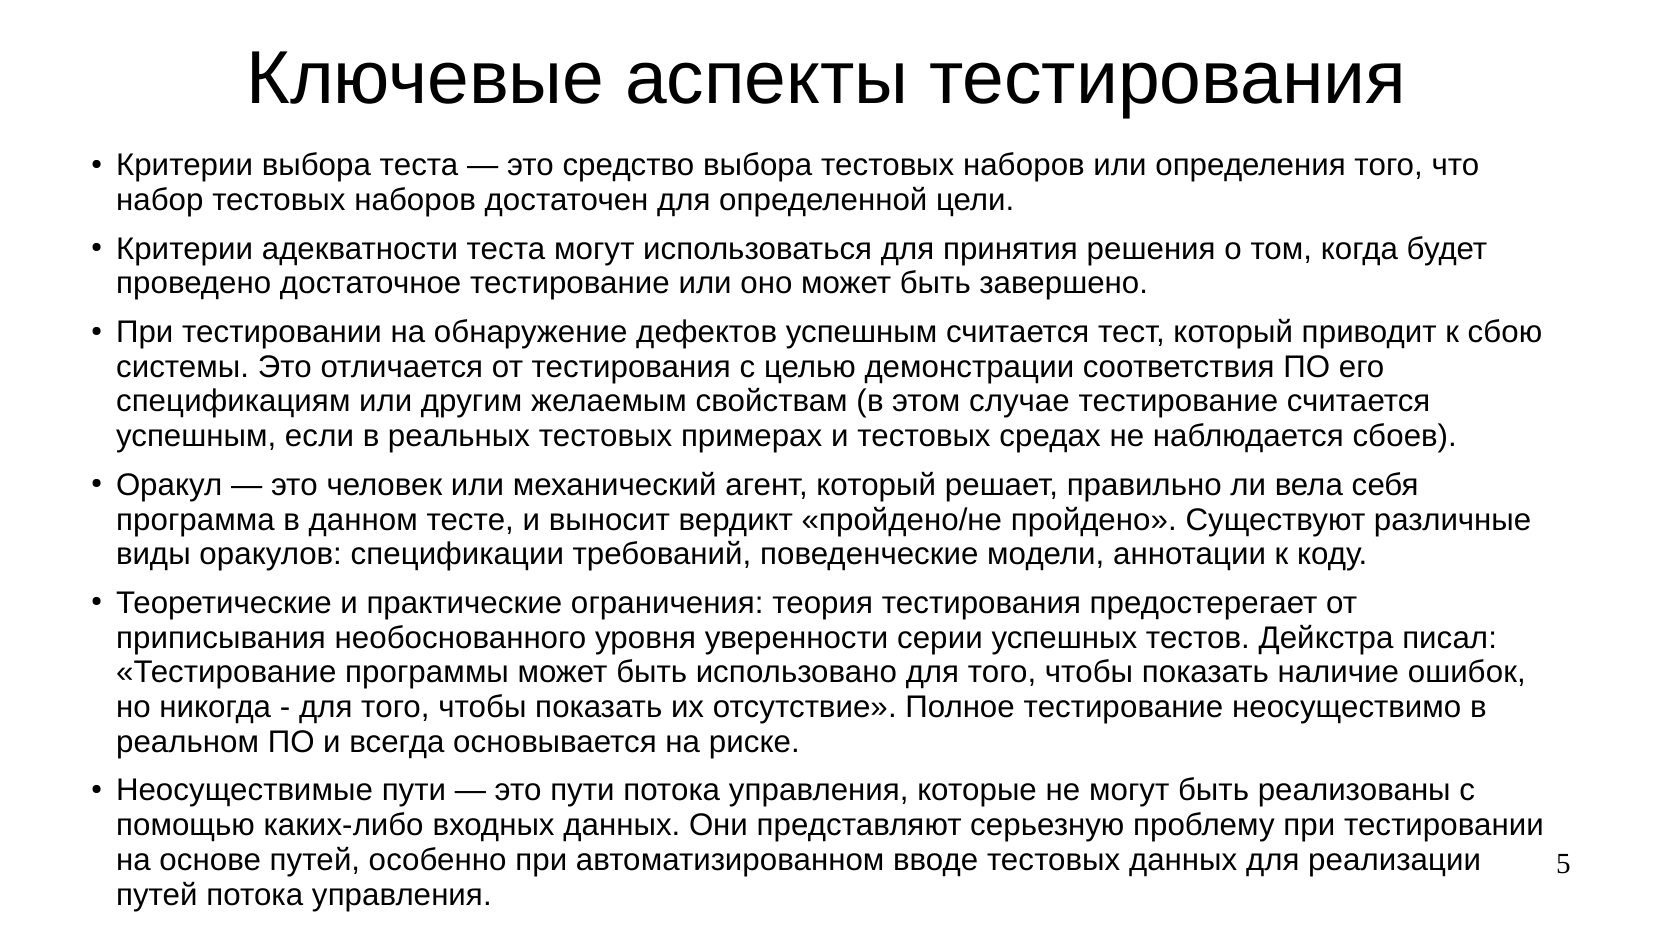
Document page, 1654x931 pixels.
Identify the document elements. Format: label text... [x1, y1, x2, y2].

list Критерии выбора теста — это средство выбора тестовых наборов или определения того, что набор тестовых наборов достаточен для определенной цели. Критерии адекватности теста могут использоваться для принятия решения о том, когда будет проведено достаточное тестирование или оно может быть завершено. При тестировании на обнаружение дефектов успешным считается тест, который приводит к сбою системы. Это отличается от тестирования с целью демонстрации соответствия ПО его спецификациям или другим желаемым свойствам (в этом случае тестирование считается успешным, если в реальных тестовых примерах и тестовых средах не наблюдается сбоев). Оракул — это человек или механический агент, который решает, правильно ли вела себя программа в данном тесте, и выносит вердикт «пройдено/не пройдено». Существуют различные виды оракулов: спецификации требований, поведенческие модели, аннотации к коду. Теоретические и практические ограничения: теория тестирования предостерегает от приписывания необоснованного уровня уверенности серии успешных тестов. Дейкстра писал: «Тестирование программы может быть использовано для того, чтобы показать наличие ошибок, но никогда - для того, чтобы показать их отсутствие». Полное тестирование неосуществимо в реальном ПО и всегда основывается на риске. Неосуществимые пути — это пути потока управления, которые не могут быть реализованы с помощью каких-либо входных данных. Они представляют серьезную проблему при тестировании на основе путей, особенно при автоматизированном вводе тестовых данных для реализации путей потока управления. [82, 147, 1571, 916]
title Ключевые аспекты тестирования [82, 35, 1571, 120]
